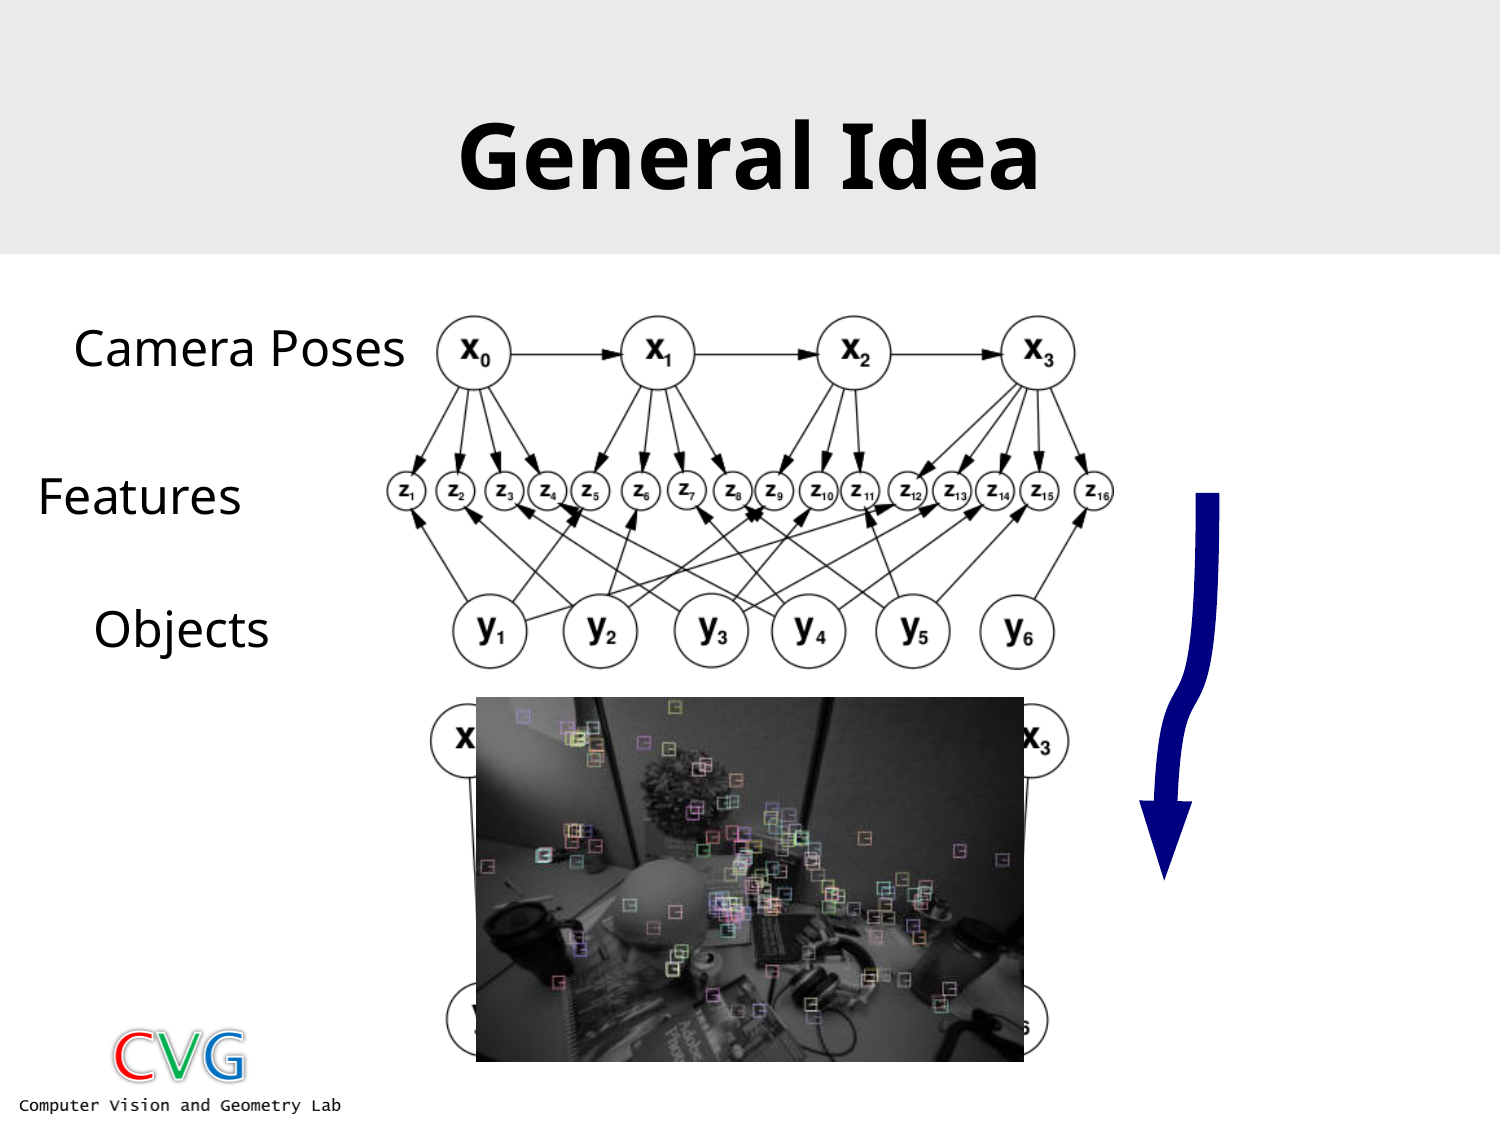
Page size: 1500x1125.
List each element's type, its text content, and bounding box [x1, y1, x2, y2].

picture [391, 353, 399, 363]
title General Idea [114, 35, 1386, 271]
text_box Objects [78, 590, 273, 666]
picture [386, 315, 1114, 670]
text_box Features [23, 456, 240, 532]
picture [1, 996, 359, 1124]
text_box Camera Poses [59, 309, 391, 384]
picture [429, 697, 1070, 1063]
